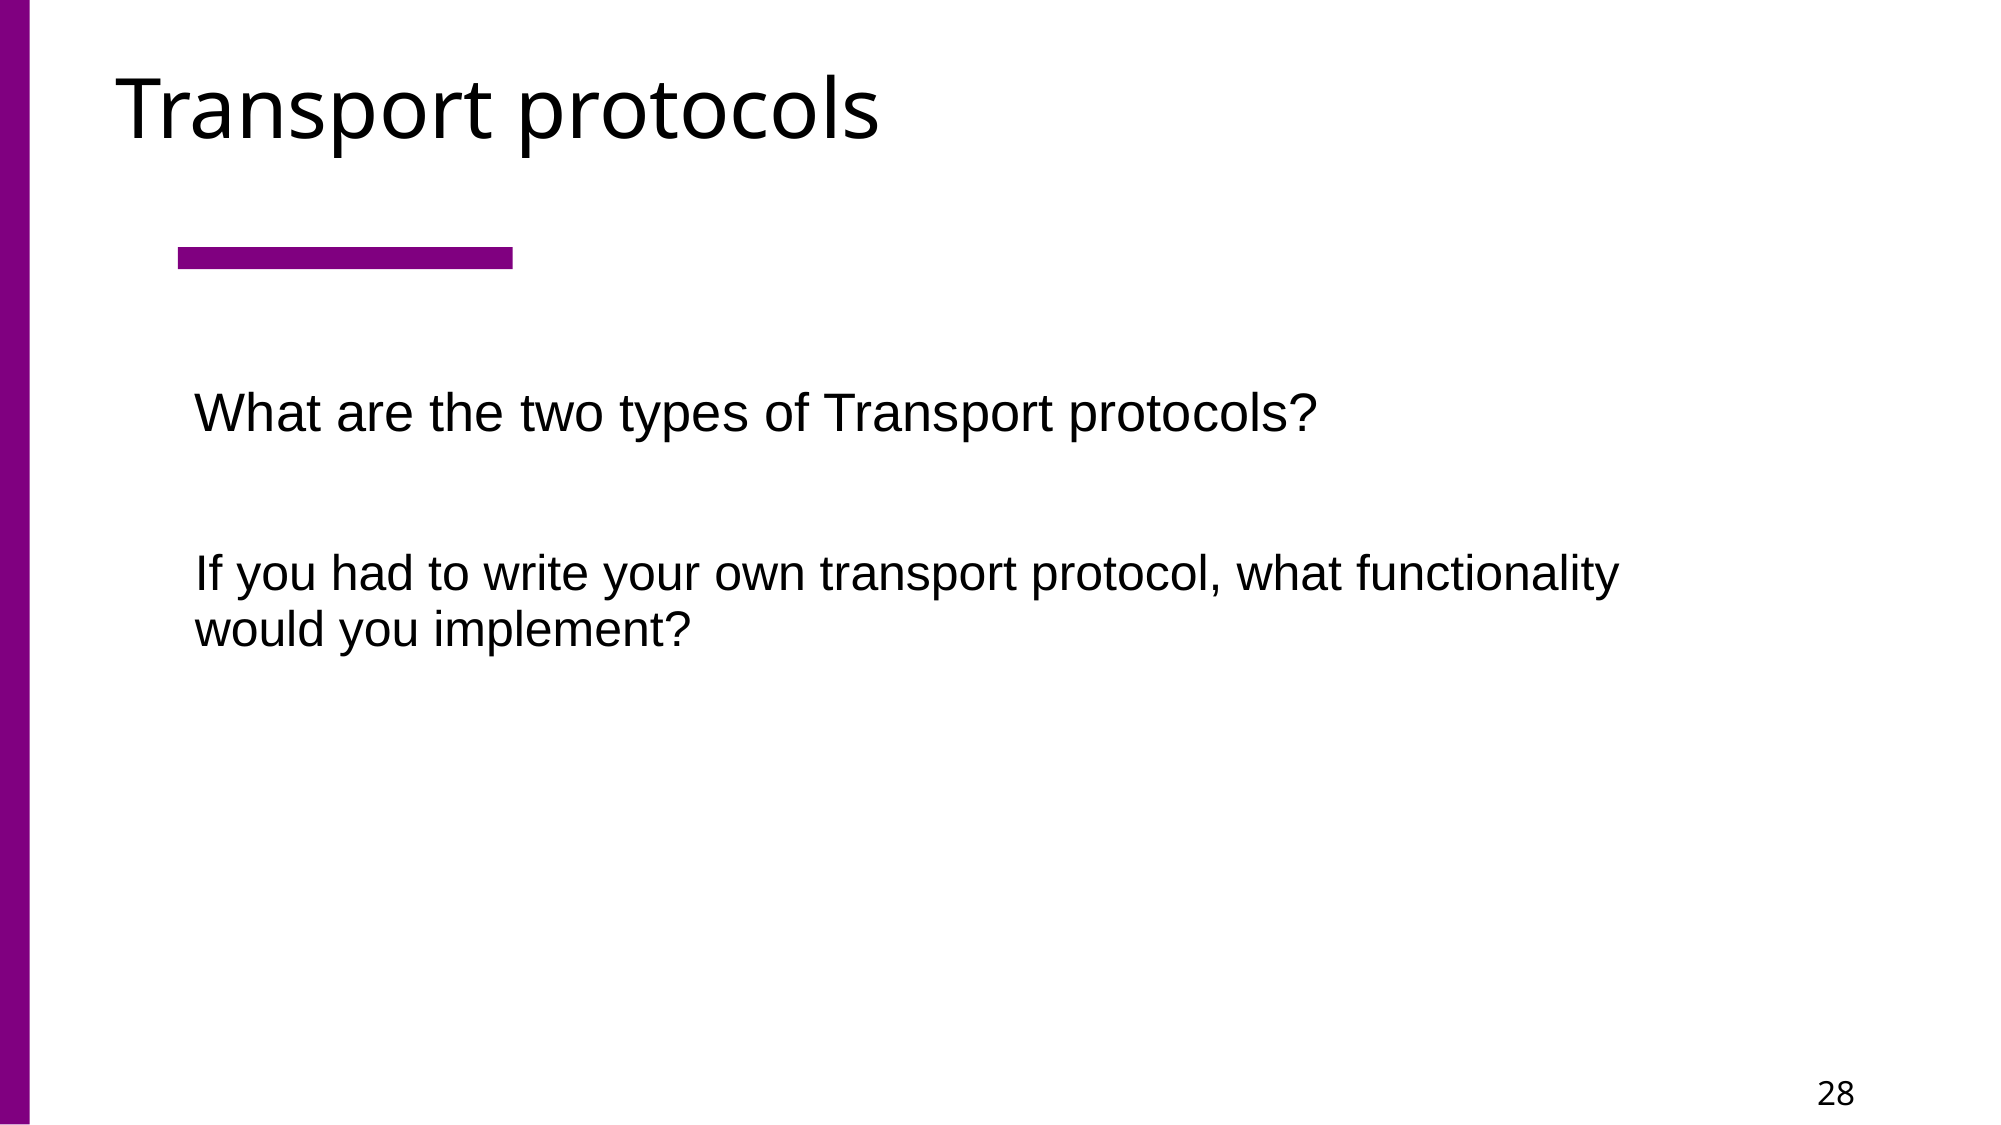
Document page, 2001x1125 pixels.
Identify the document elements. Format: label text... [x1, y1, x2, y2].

text_box What are the two types of Transport protocols? If you had to write your own transport protocol, what functionality would you implement? [180, 375, 1711, 665]
title Transport protocols [64, 29, 1931, 182]
